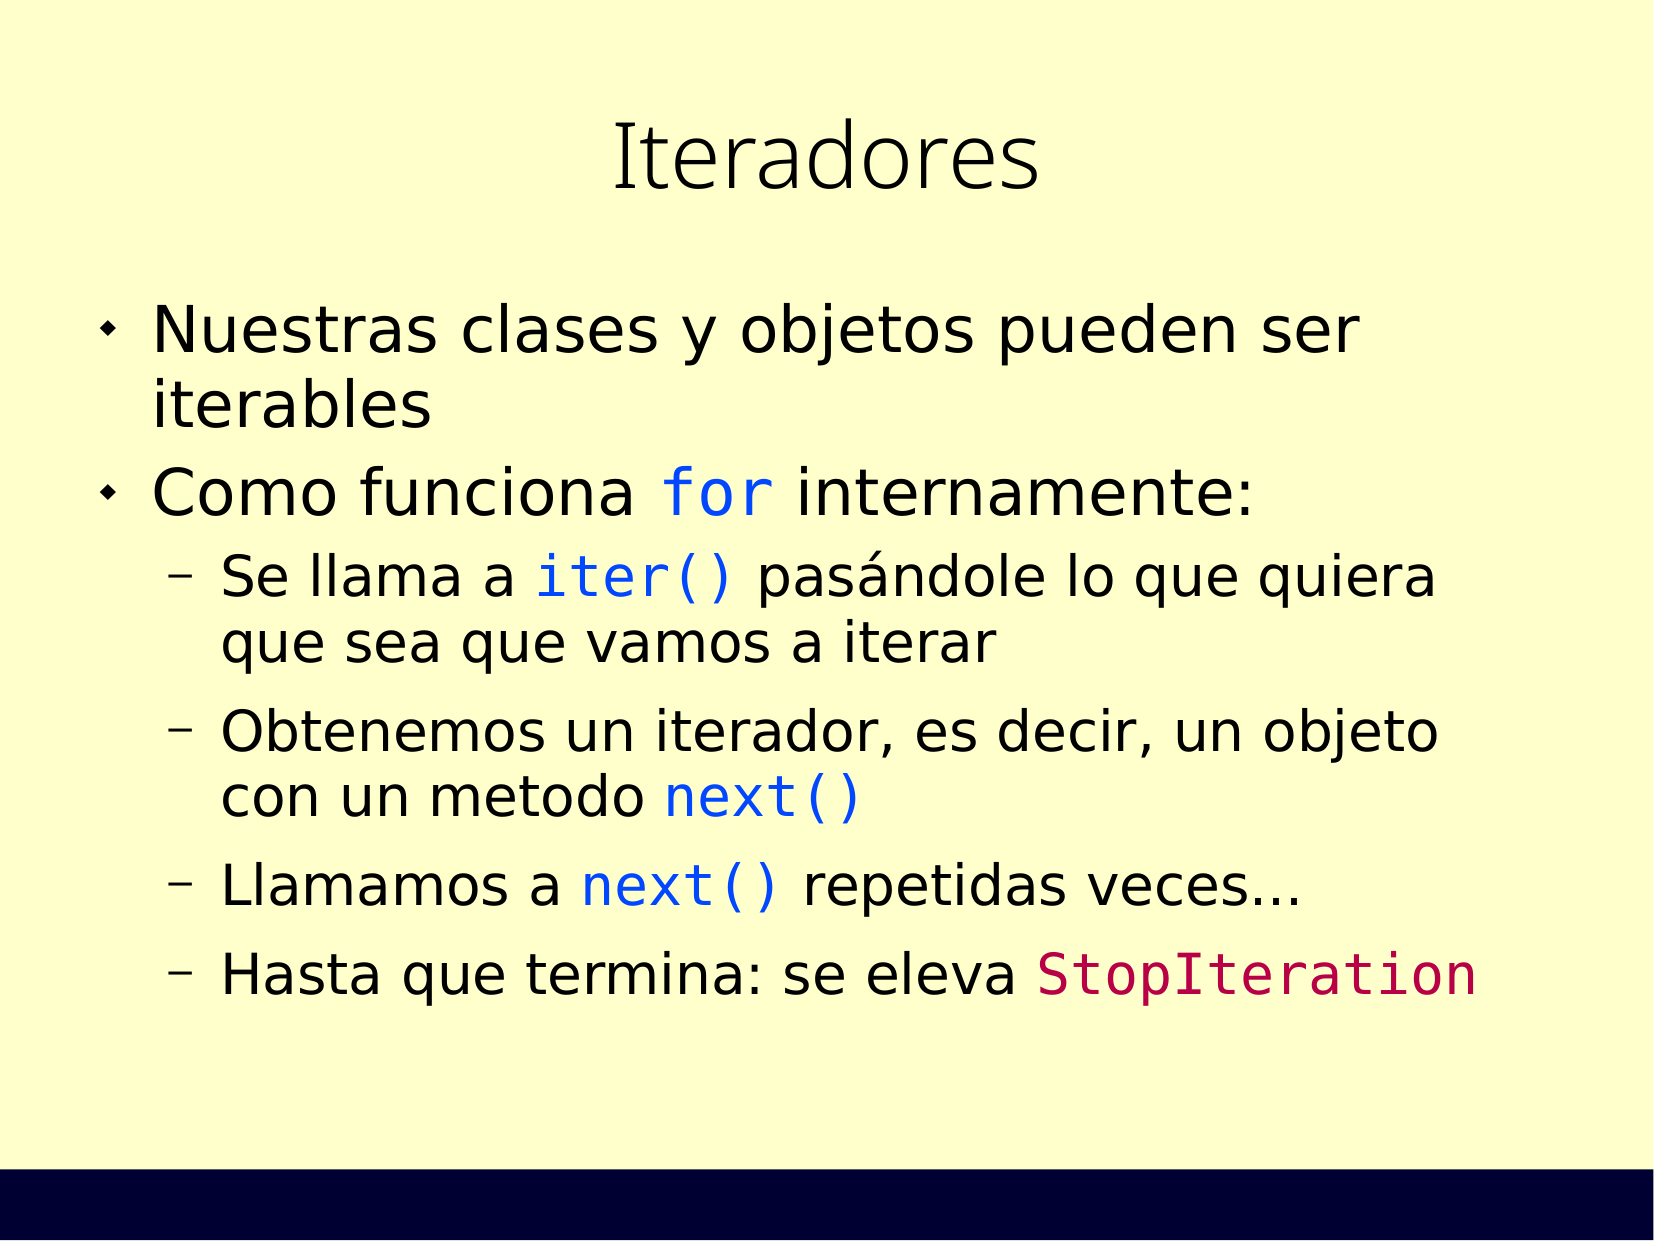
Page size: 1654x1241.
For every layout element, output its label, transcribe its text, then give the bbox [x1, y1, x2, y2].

title Iteradores [82, 49, 1571, 257]
list Nuestras clases y objetos pueden ser iterables Como funciona for internamente: Se llama a iter() pasándole lo que quiera que sea que vamos a iterar Obtenemos un iterador, es decir, un objeto con un metodo next() Llamamos a next() repetidas veces... Hasta que termina: se eleva StopIteration [82, 290, 1538, 1010]
